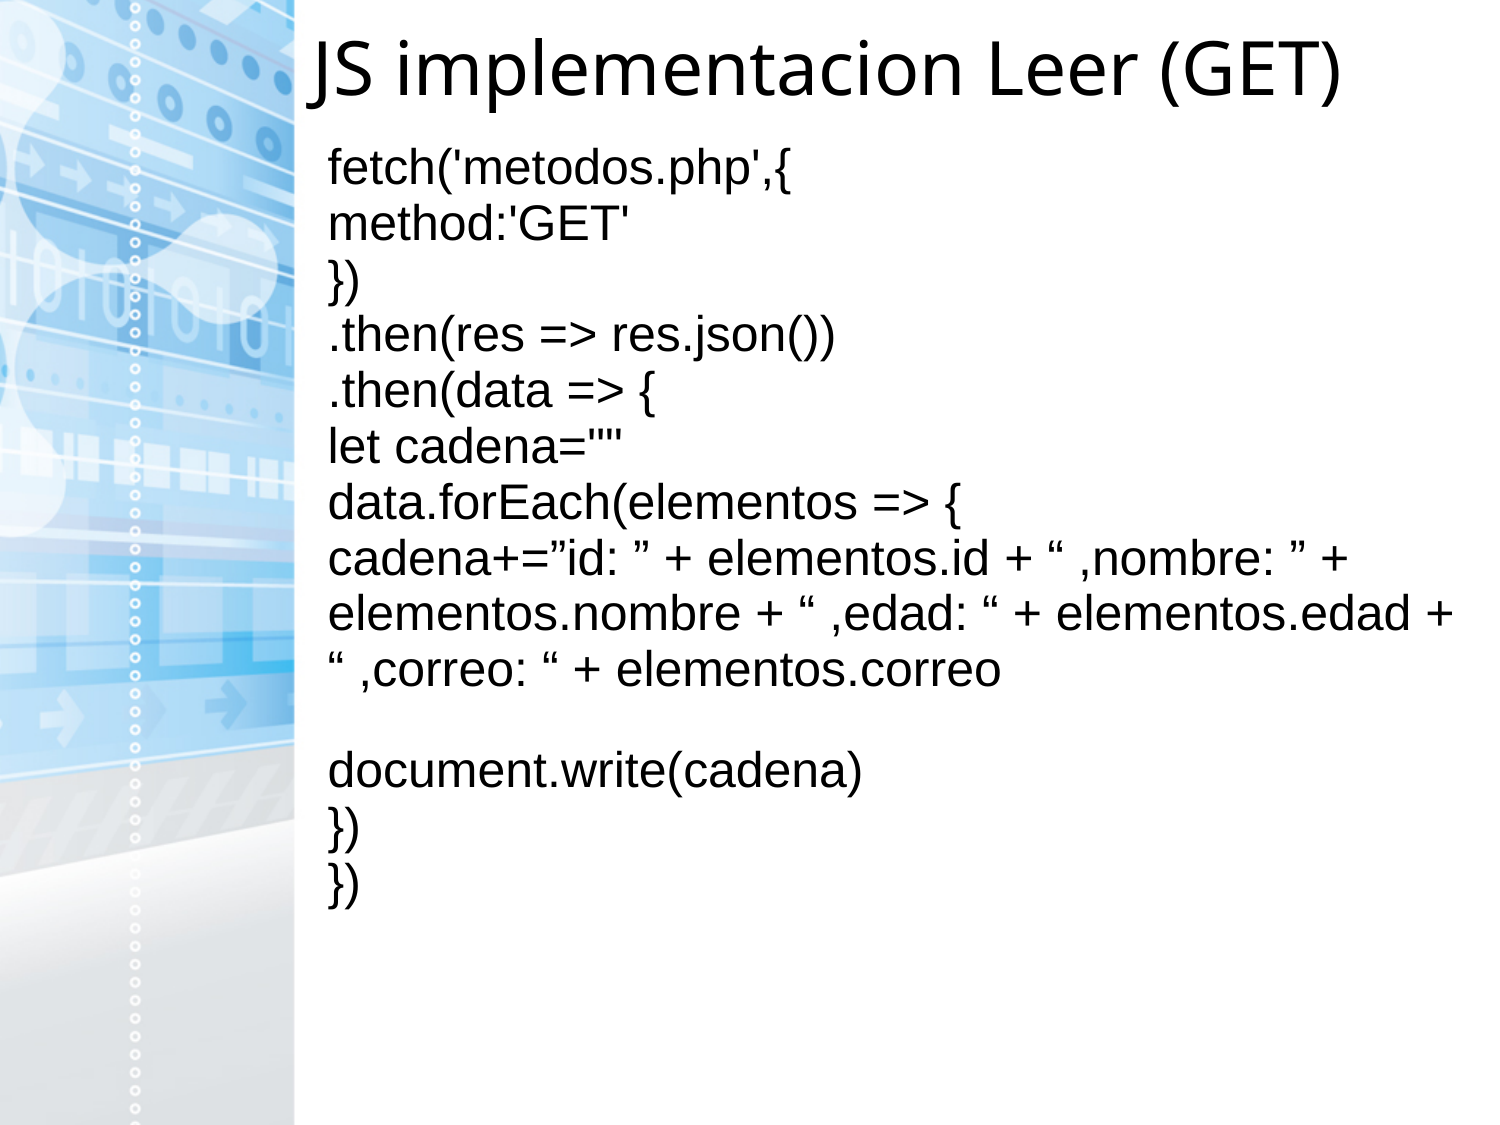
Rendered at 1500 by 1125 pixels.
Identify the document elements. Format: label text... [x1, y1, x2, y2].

picture [0, 0, 1500, 1125]
text_box fetch('metodos.php',{ method:'GET' }) .then(res => res.json()) .then(data => { let cadena="" data.forEach(elementos => { cadena+=”id: ” + elementos.id + “ ,nombre: ” + elementos.nombre + “ ,edad: “ + elementos.edad + “ ,correo: “ + elementos.correo document.write(cadena) }) }) [312, 132, 1477, 1093]
title JS implementacion Leer (GET) [312, 0, 1477, 132]
